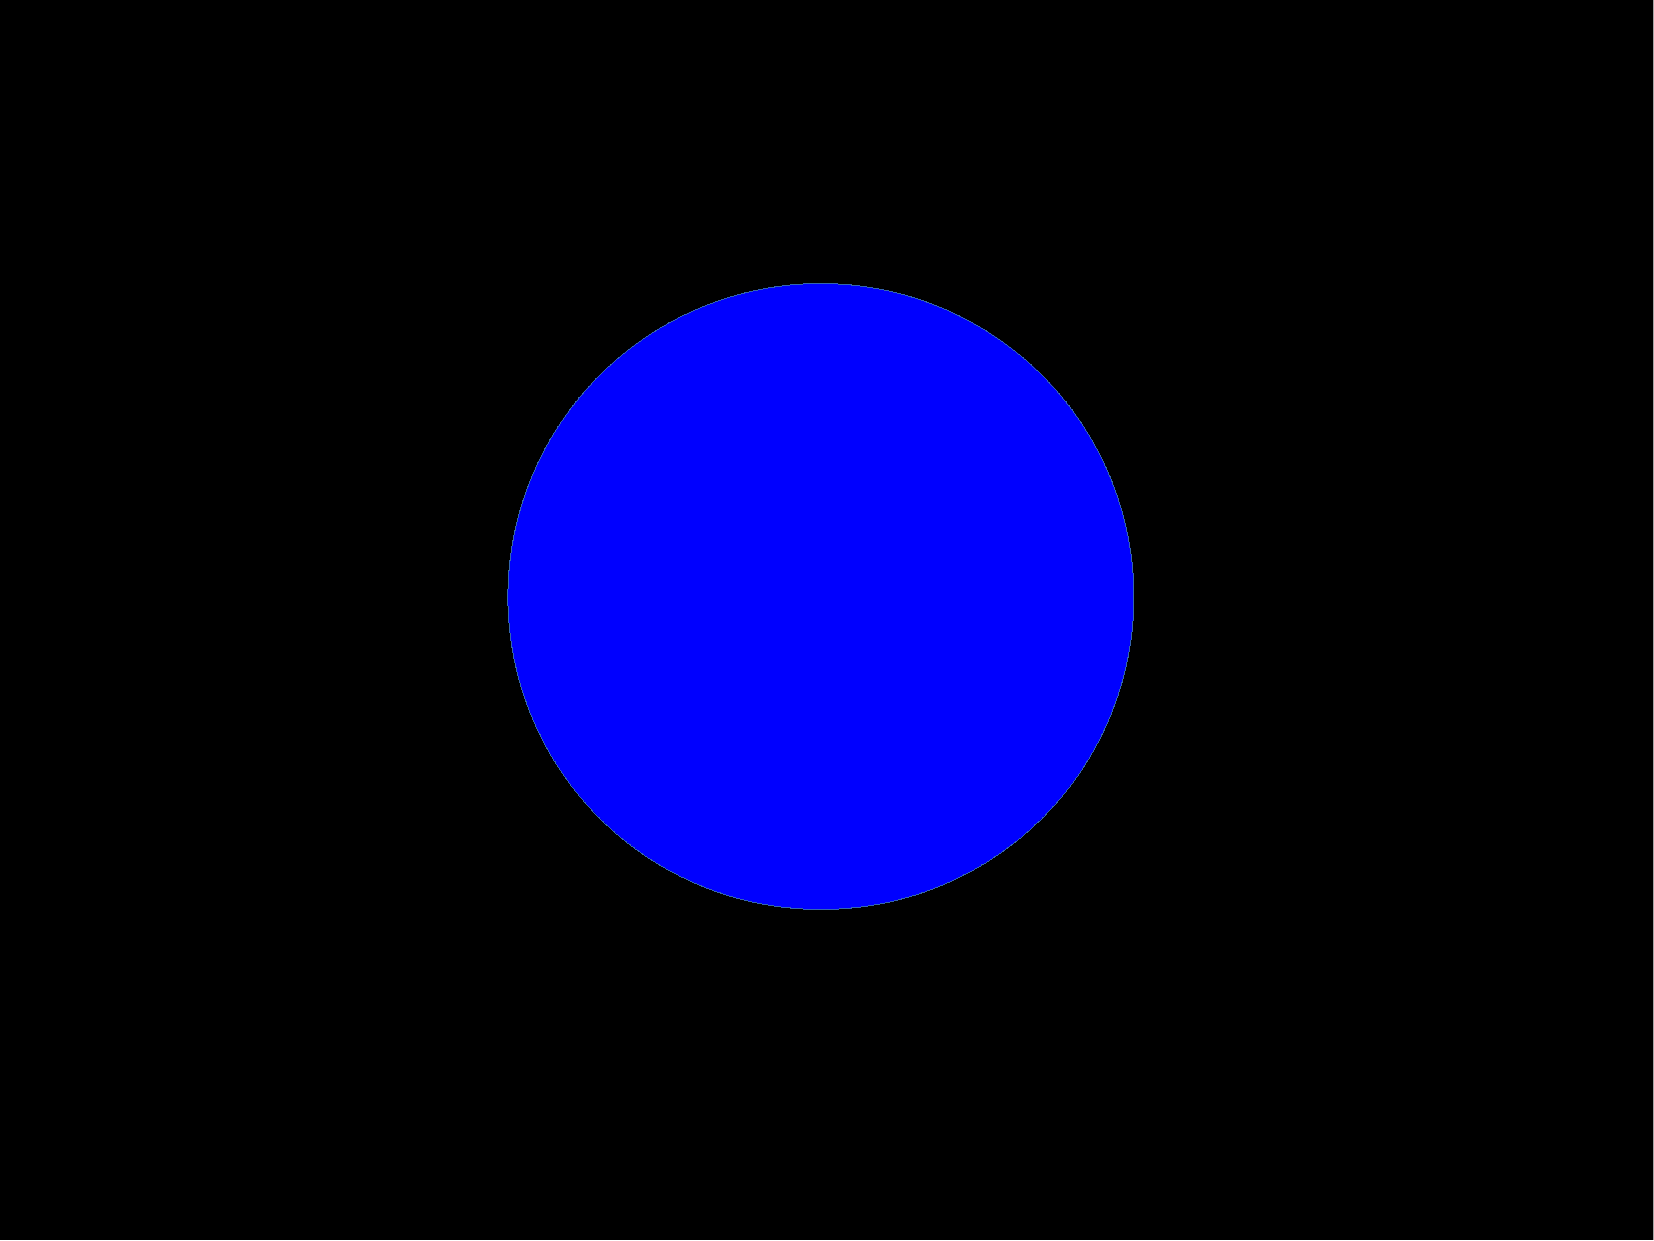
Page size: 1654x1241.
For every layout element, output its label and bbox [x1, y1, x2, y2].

text_box [507, 283, 1134, 910]
